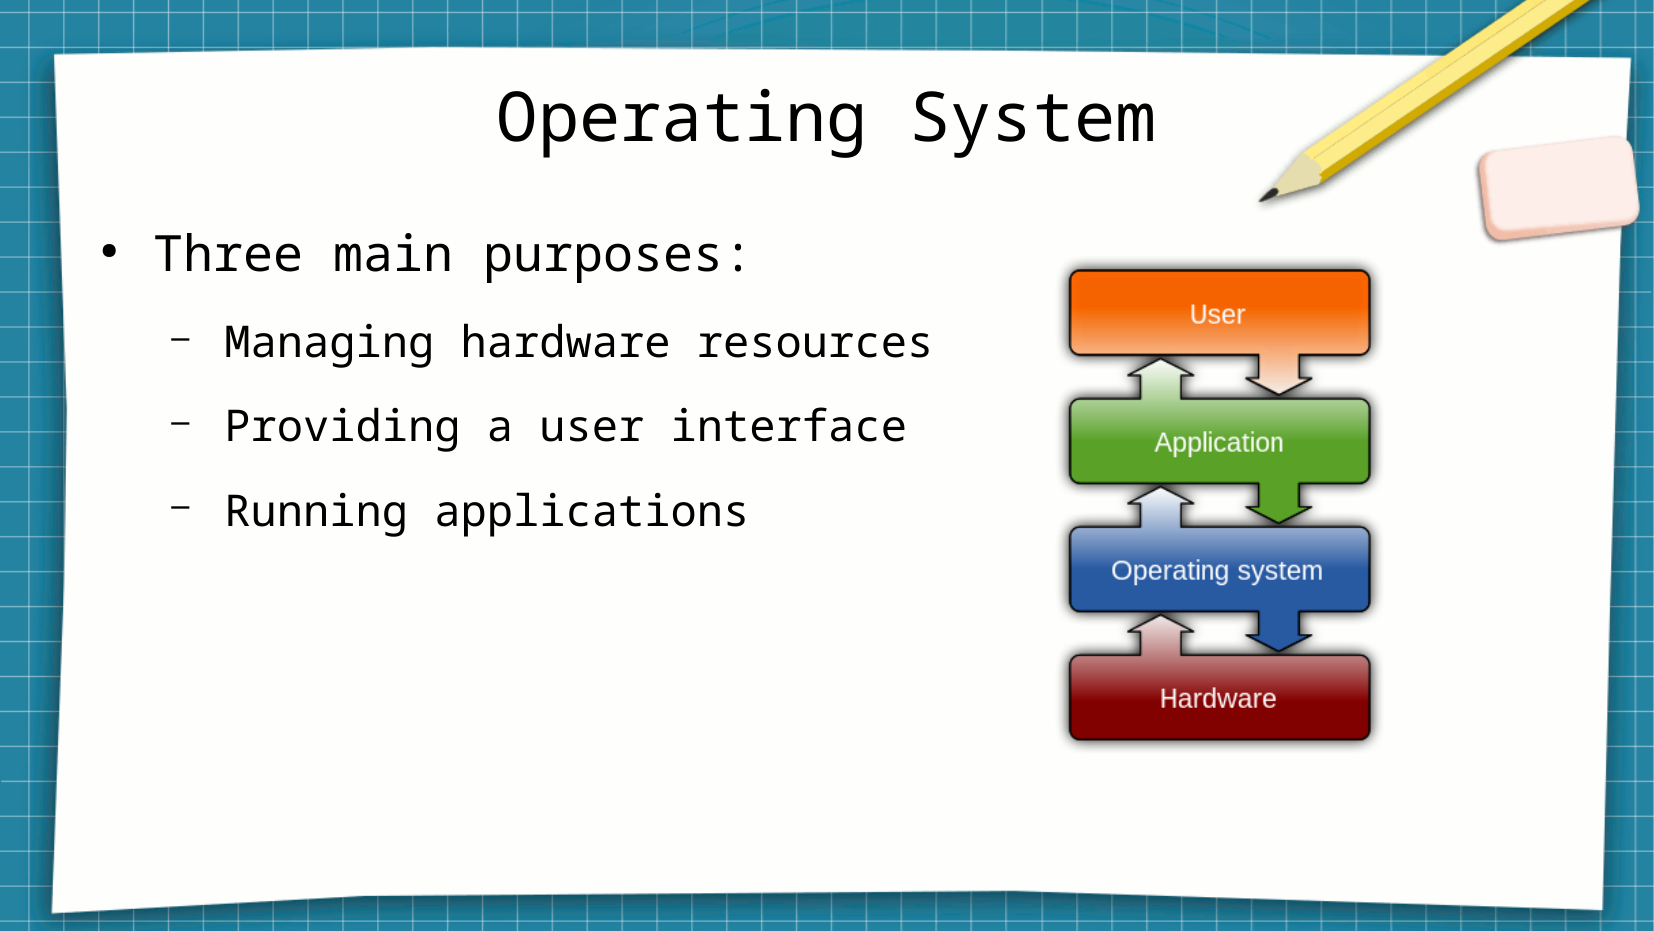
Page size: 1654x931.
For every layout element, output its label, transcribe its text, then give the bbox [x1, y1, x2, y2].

title Operating System [82, 37, 1571, 193]
picture [0, 0, 1654, 931]
list Three main purposes: Managing hardware resources Providing a user interface Running applications [82, 217, 1571, 758]
